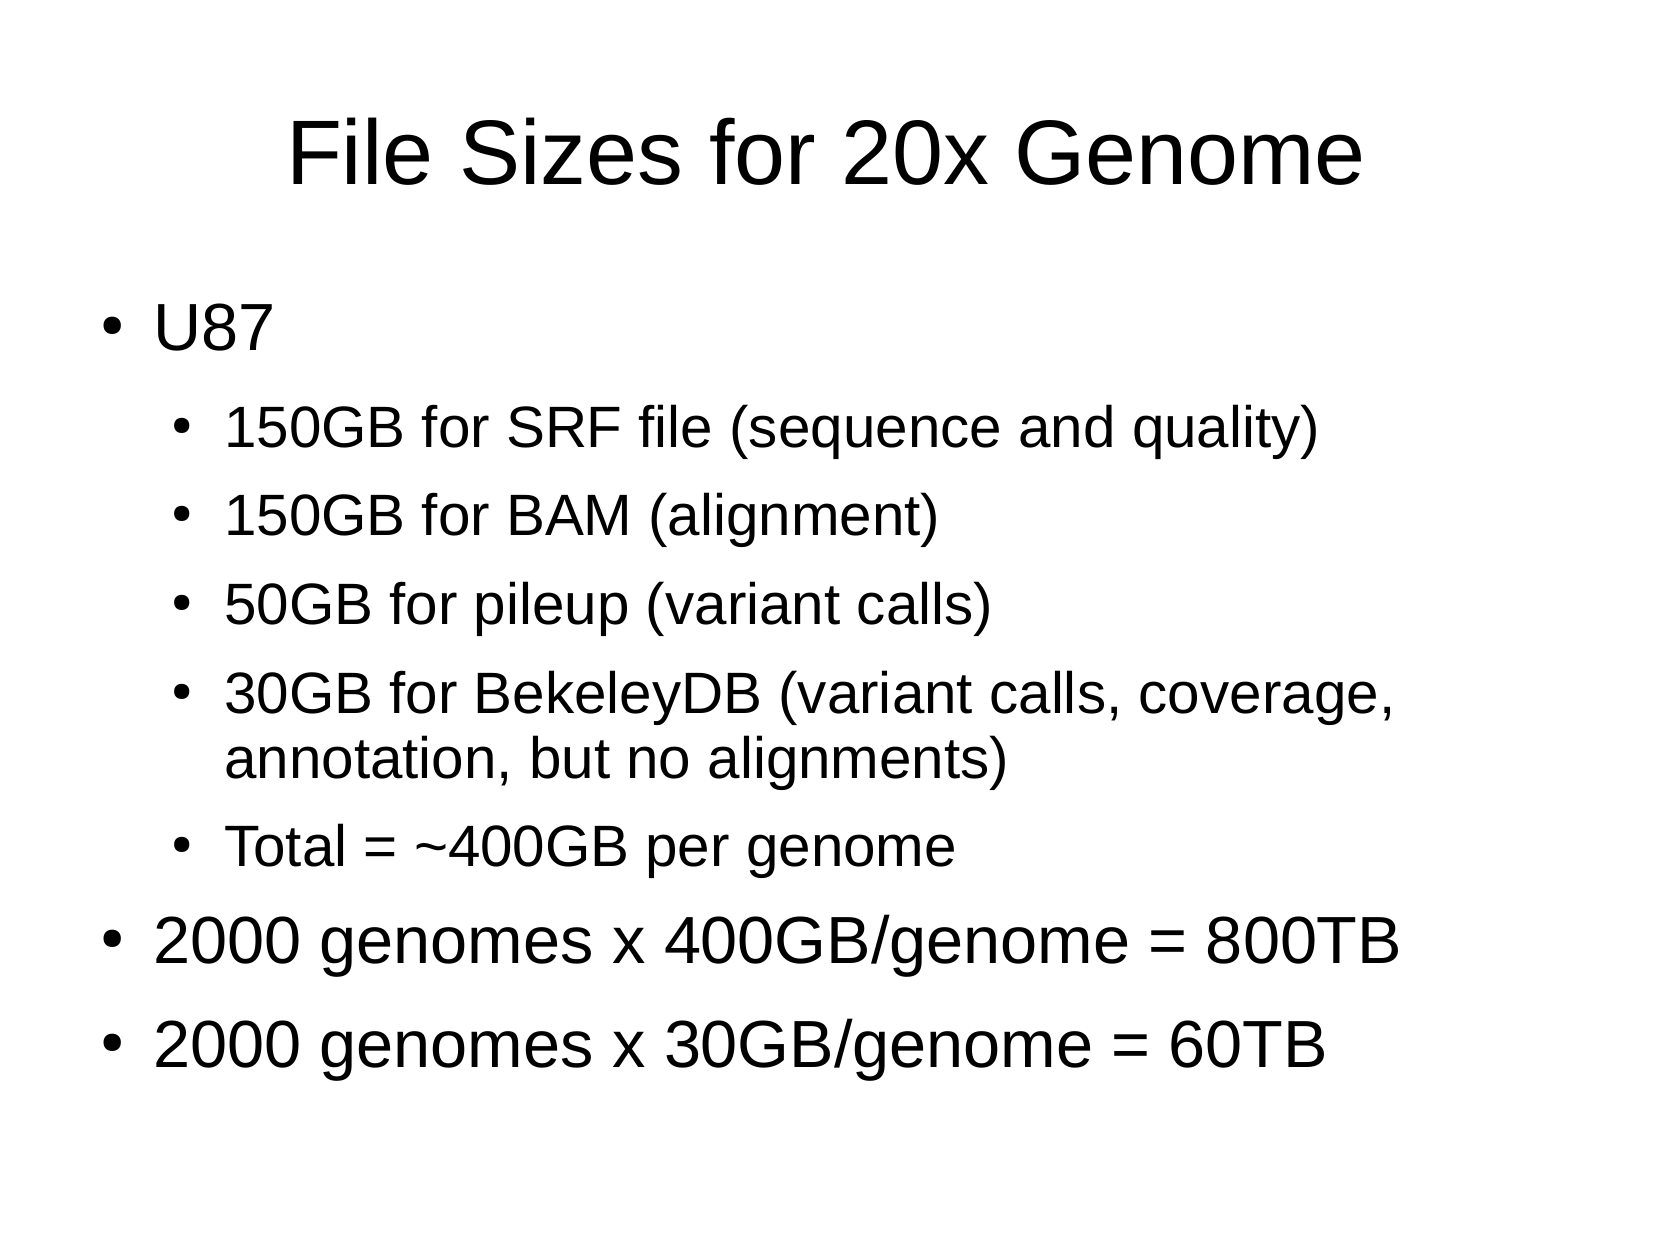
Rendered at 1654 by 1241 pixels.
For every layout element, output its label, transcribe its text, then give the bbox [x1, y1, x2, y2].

title File Sizes for 20x Genome [82, 49, 1571, 257]
list U87 150GB for SRF file (sequence and quality) 150GB for BAM (alignment) 50GB for pileup (variant calls) 30GB for BekeleyDB (variant calls, coverage, annotation, but no alignments) Total = ~400GB per genome 2000 genomes x 400GB/genome = 800TB 2000 genomes x 30GB/genome = 60TB [82, 290, 1571, 1109]
